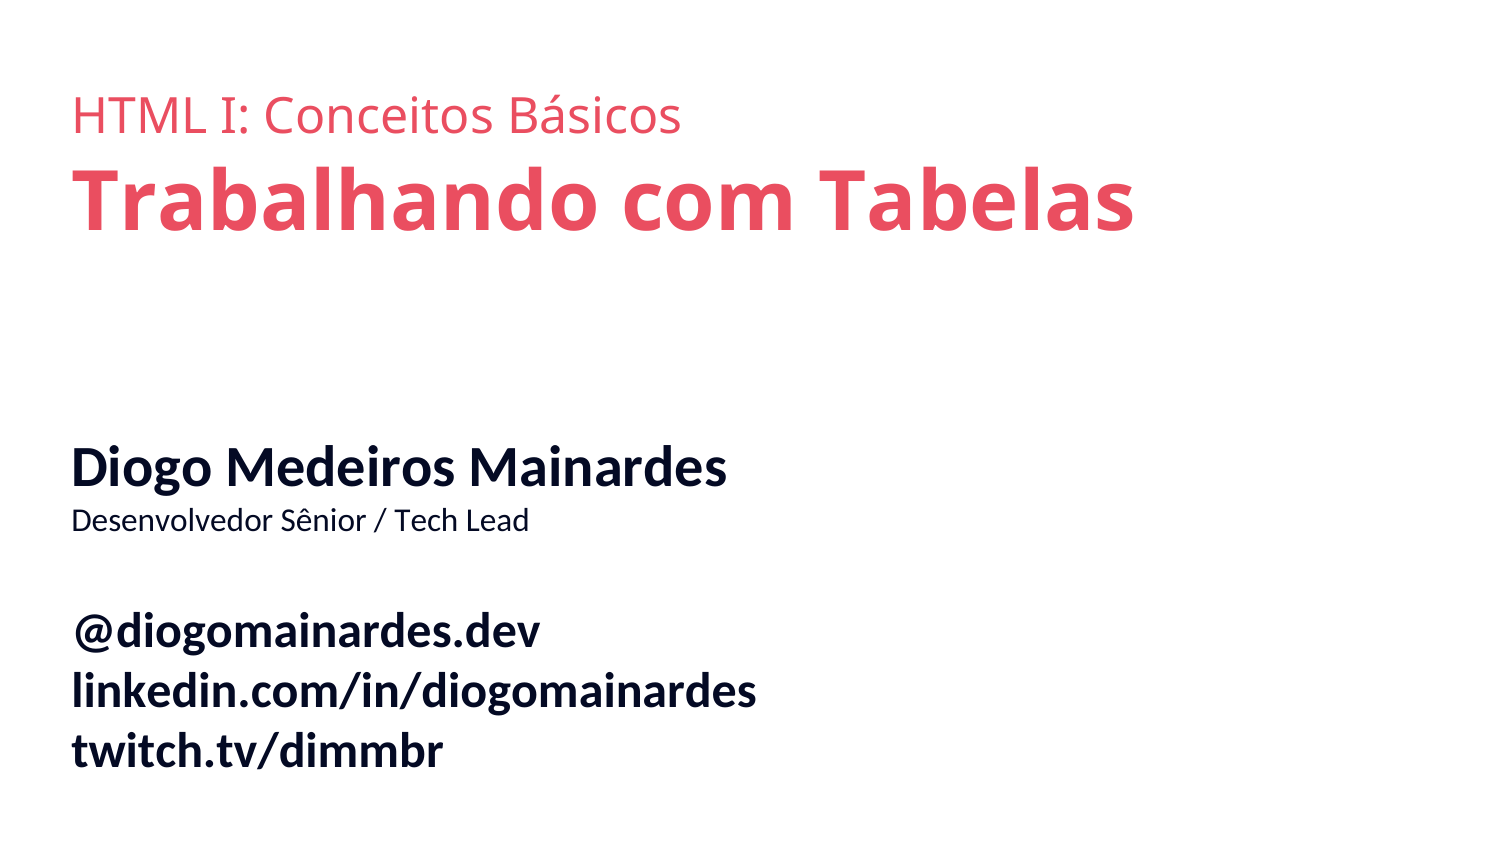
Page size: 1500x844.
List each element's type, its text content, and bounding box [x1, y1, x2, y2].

text_box HTML I: Conceitos Básicos [56, 59, 1368, 139]
text_box Trabalhando com Tabelas [56, 117, 1404, 435]
text_box Diogo Medeiros Mainardes Desenvolvedor Sênior / Tech Lead @diogomainardes.dev linkedin.com/in/diogomainardes twitch.tv/dimmbr [56, 435, 1166, 791]
